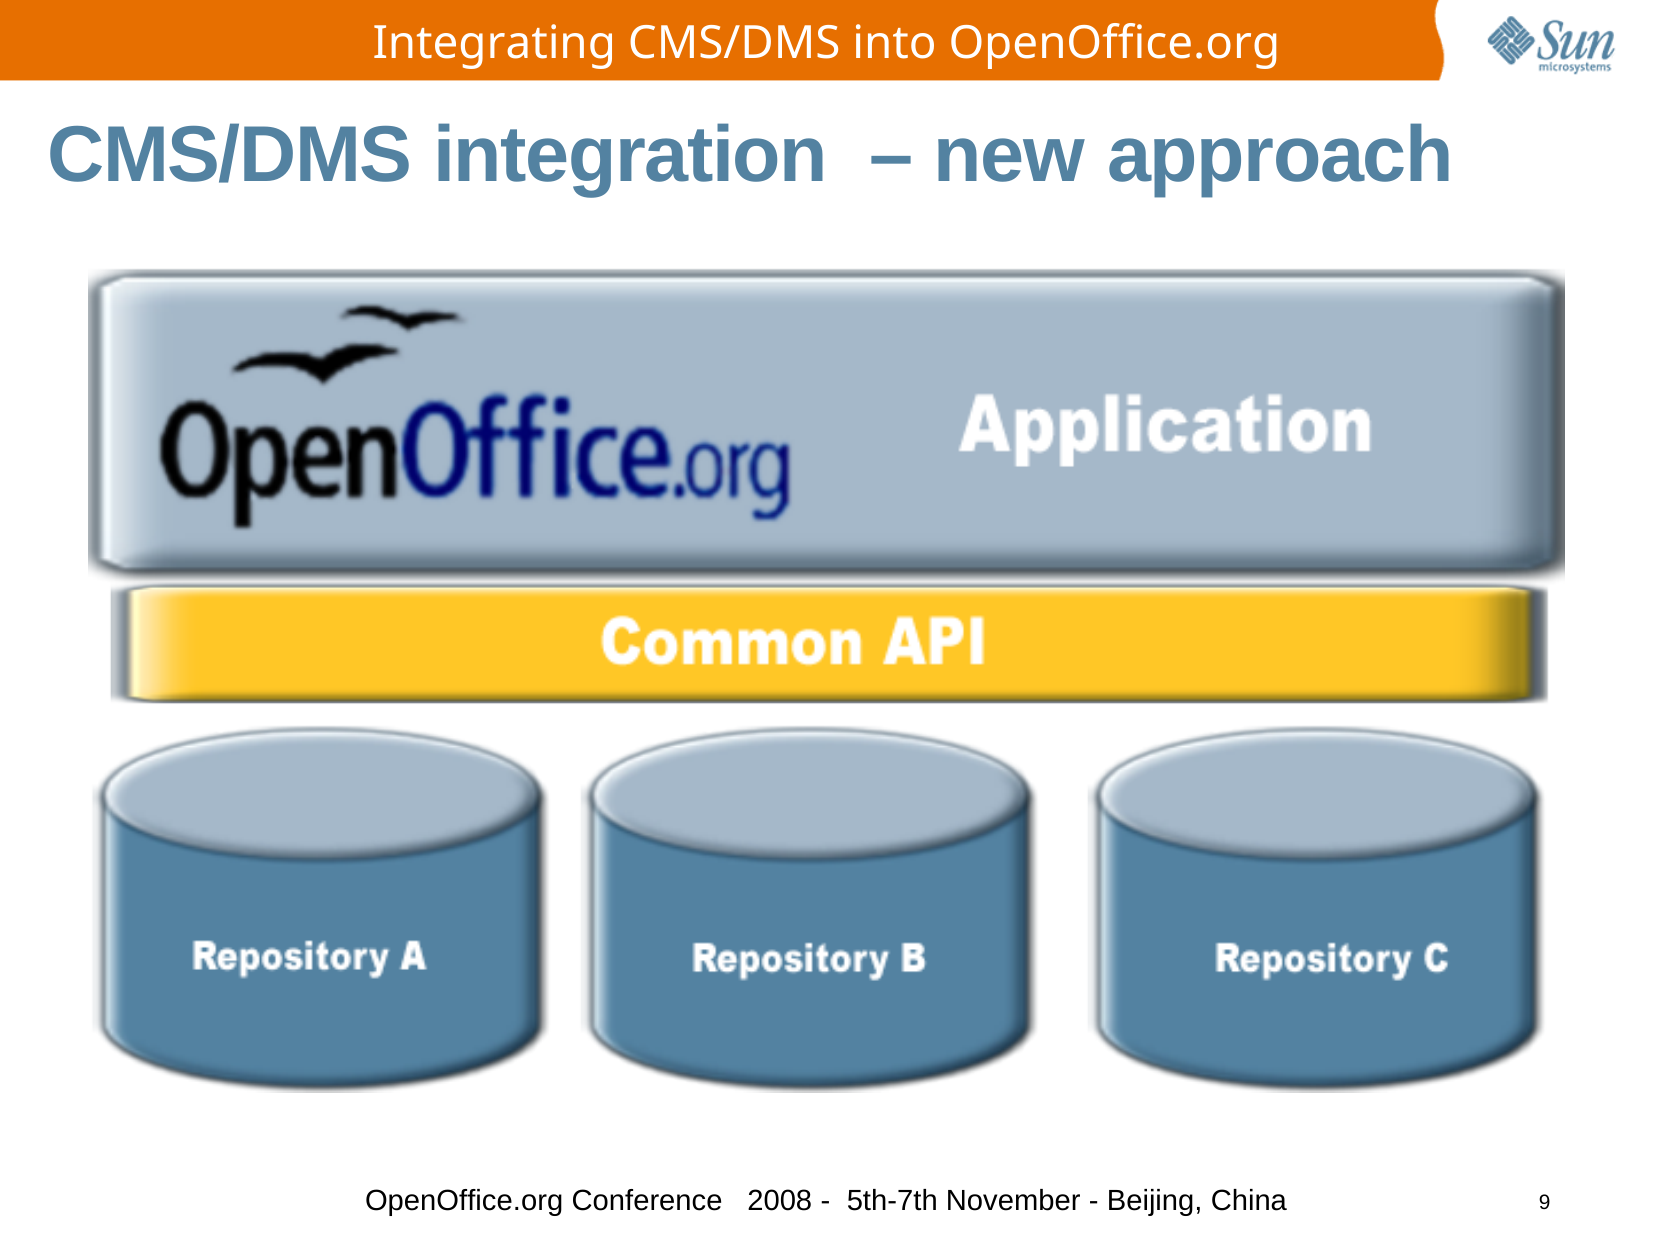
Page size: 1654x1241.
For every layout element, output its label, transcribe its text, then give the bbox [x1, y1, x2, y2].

title CMS/DMS integration – new approach [47, 117, 1595, 218]
picture [0, 0, 1654, 83]
picture [88, 265, 1565, 1093]
